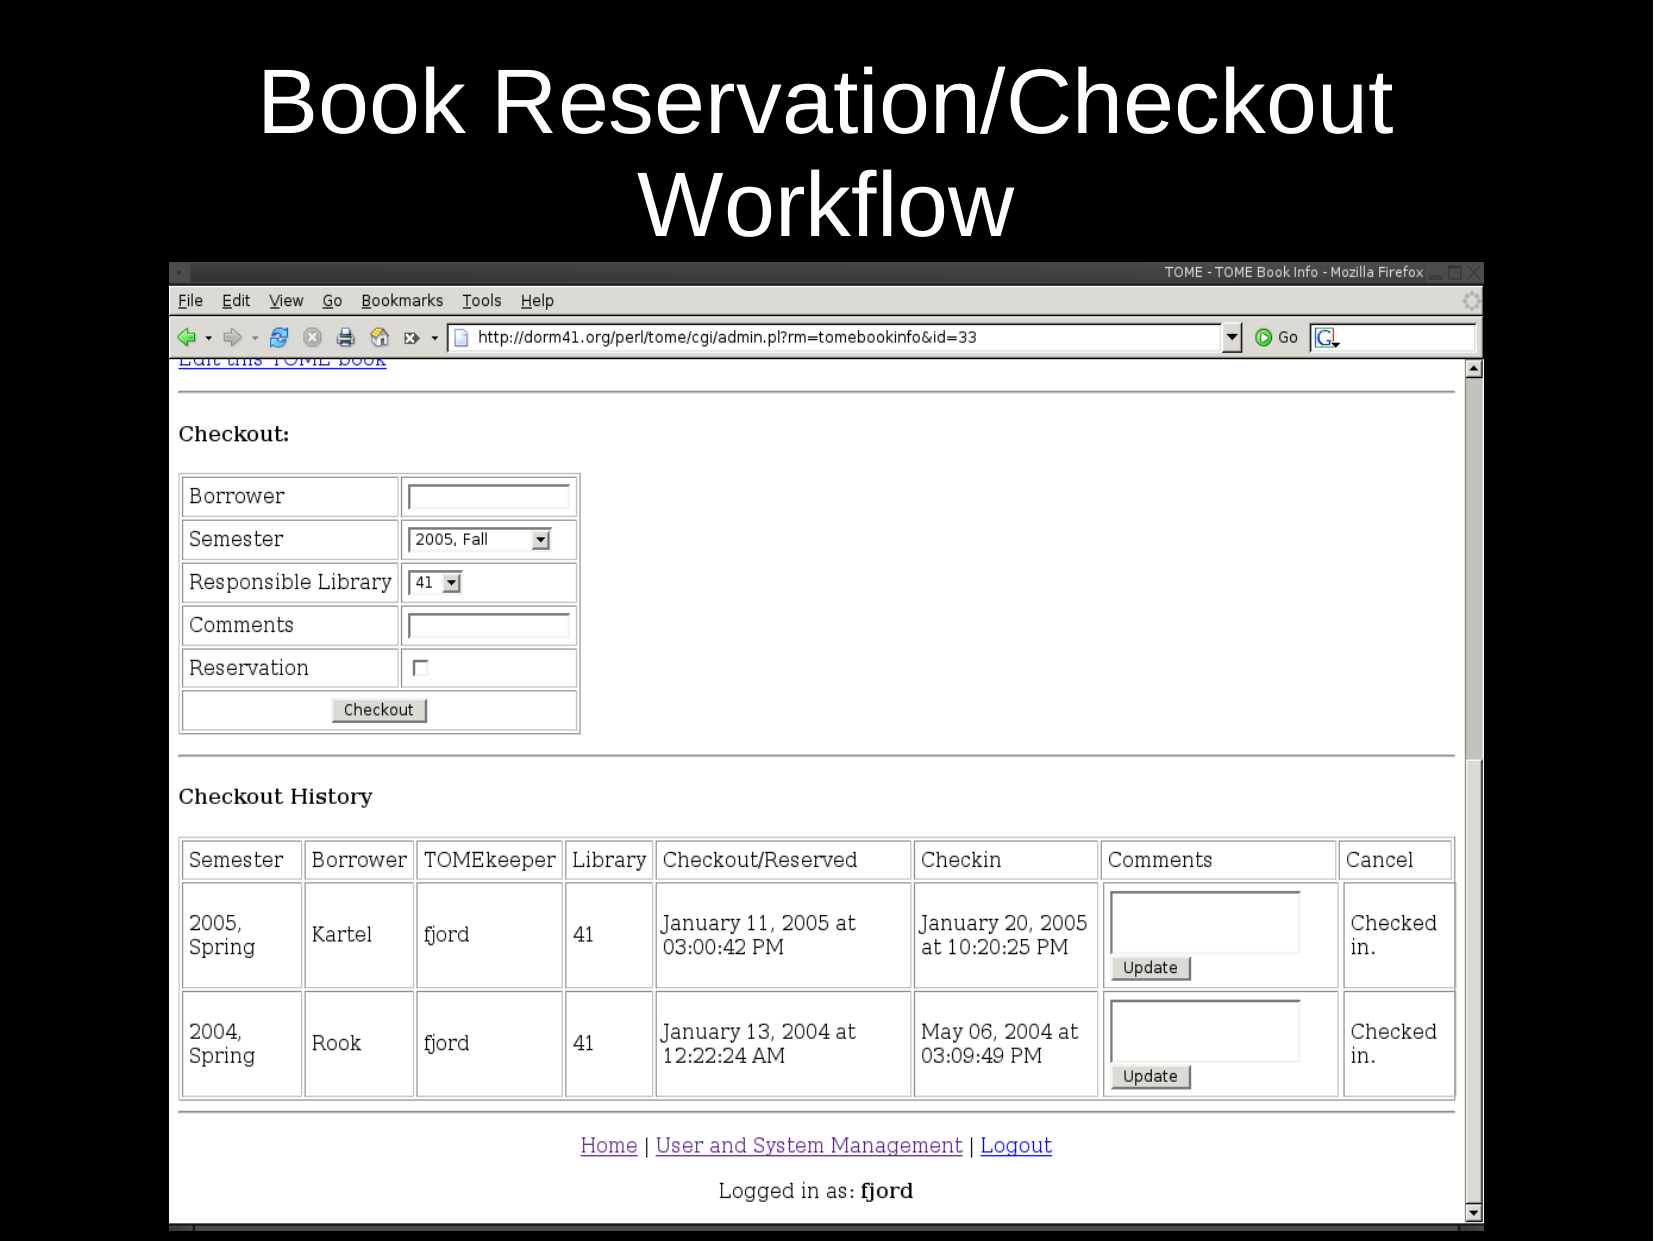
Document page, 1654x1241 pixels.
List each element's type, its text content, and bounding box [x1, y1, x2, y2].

picture [169, 262, 1484, 1231]
title Book Reservation/Checkout Workflow [82, 50, 1571, 256]
